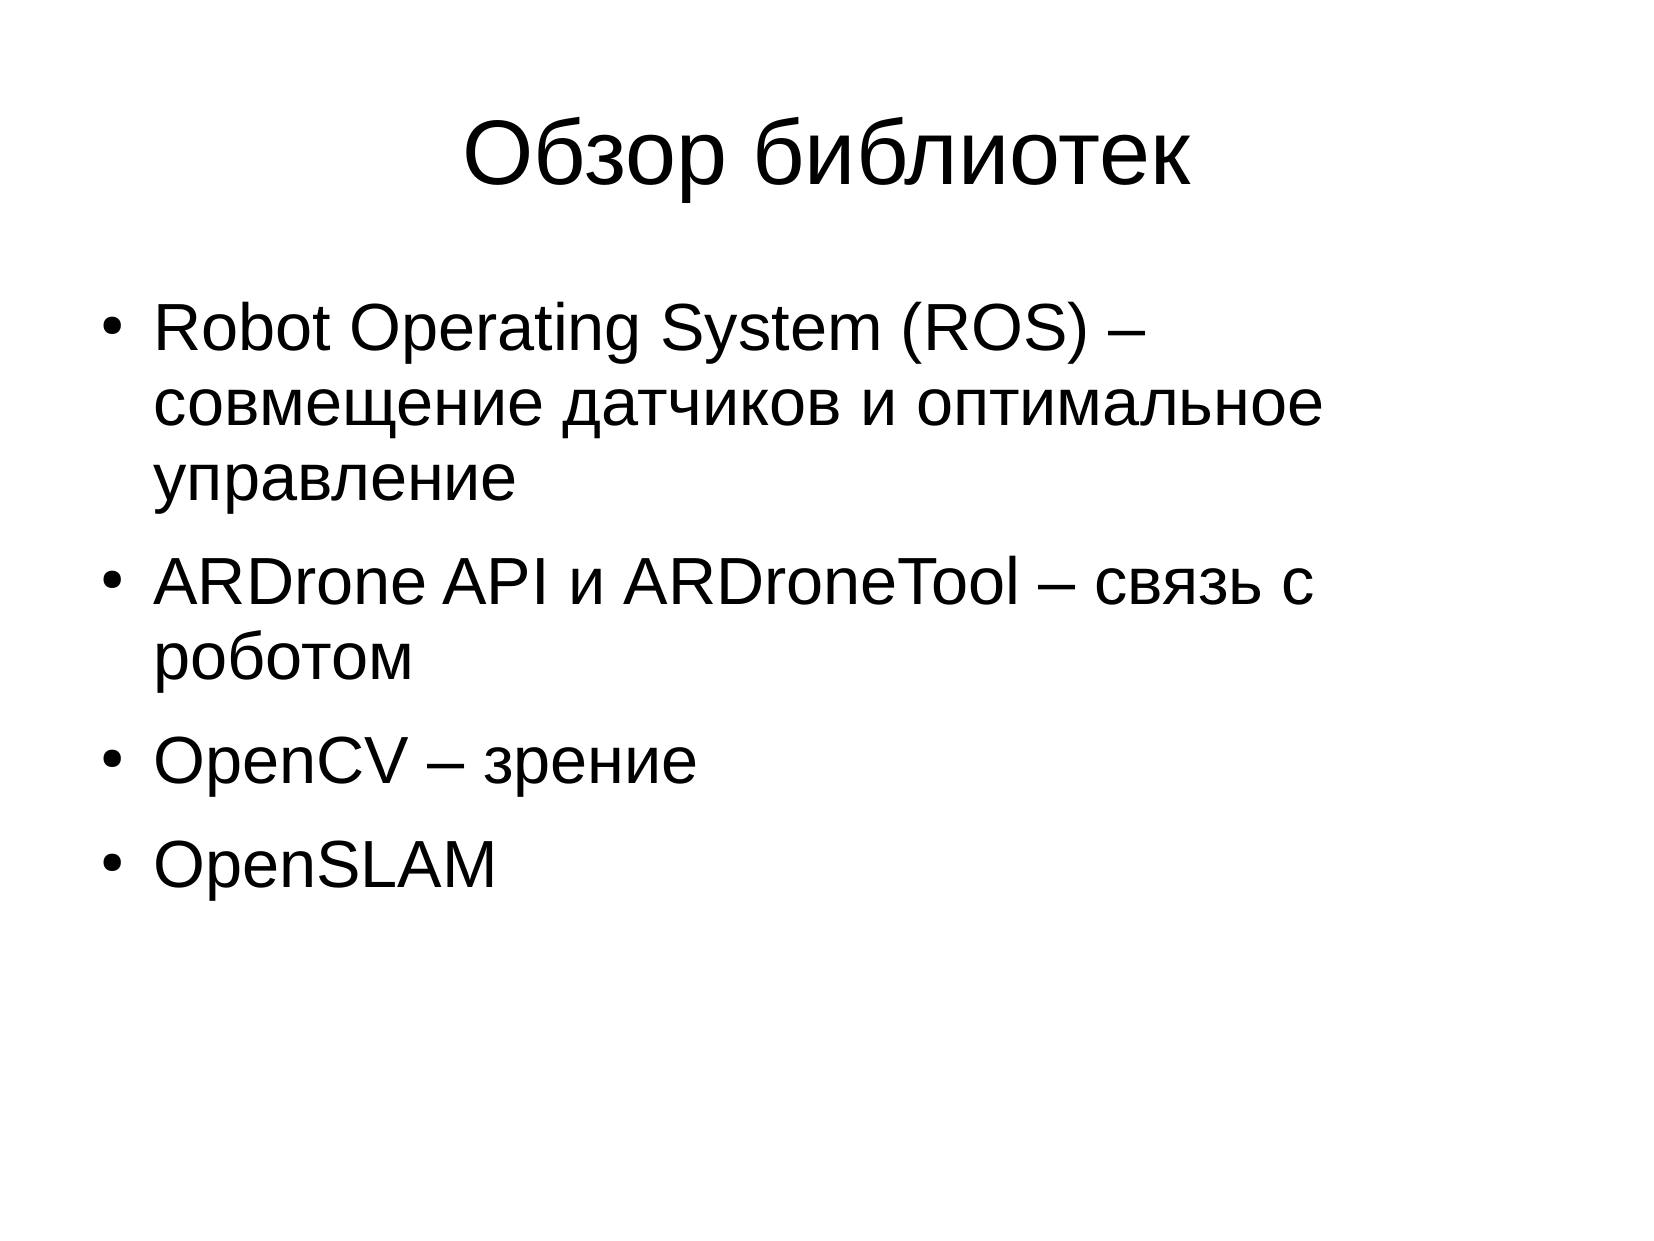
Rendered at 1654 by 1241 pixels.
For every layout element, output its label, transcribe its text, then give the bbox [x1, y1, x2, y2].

list Robot Operating System (ROS) – совмещение датчиков и оптимальное управление ARDrone API и ARDroneTool – связь с роботом OpenCV – зрение OpenSLAM [82, 290, 1538, 1010]
title Обзор библиотек [82, 49, 1571, 257]
